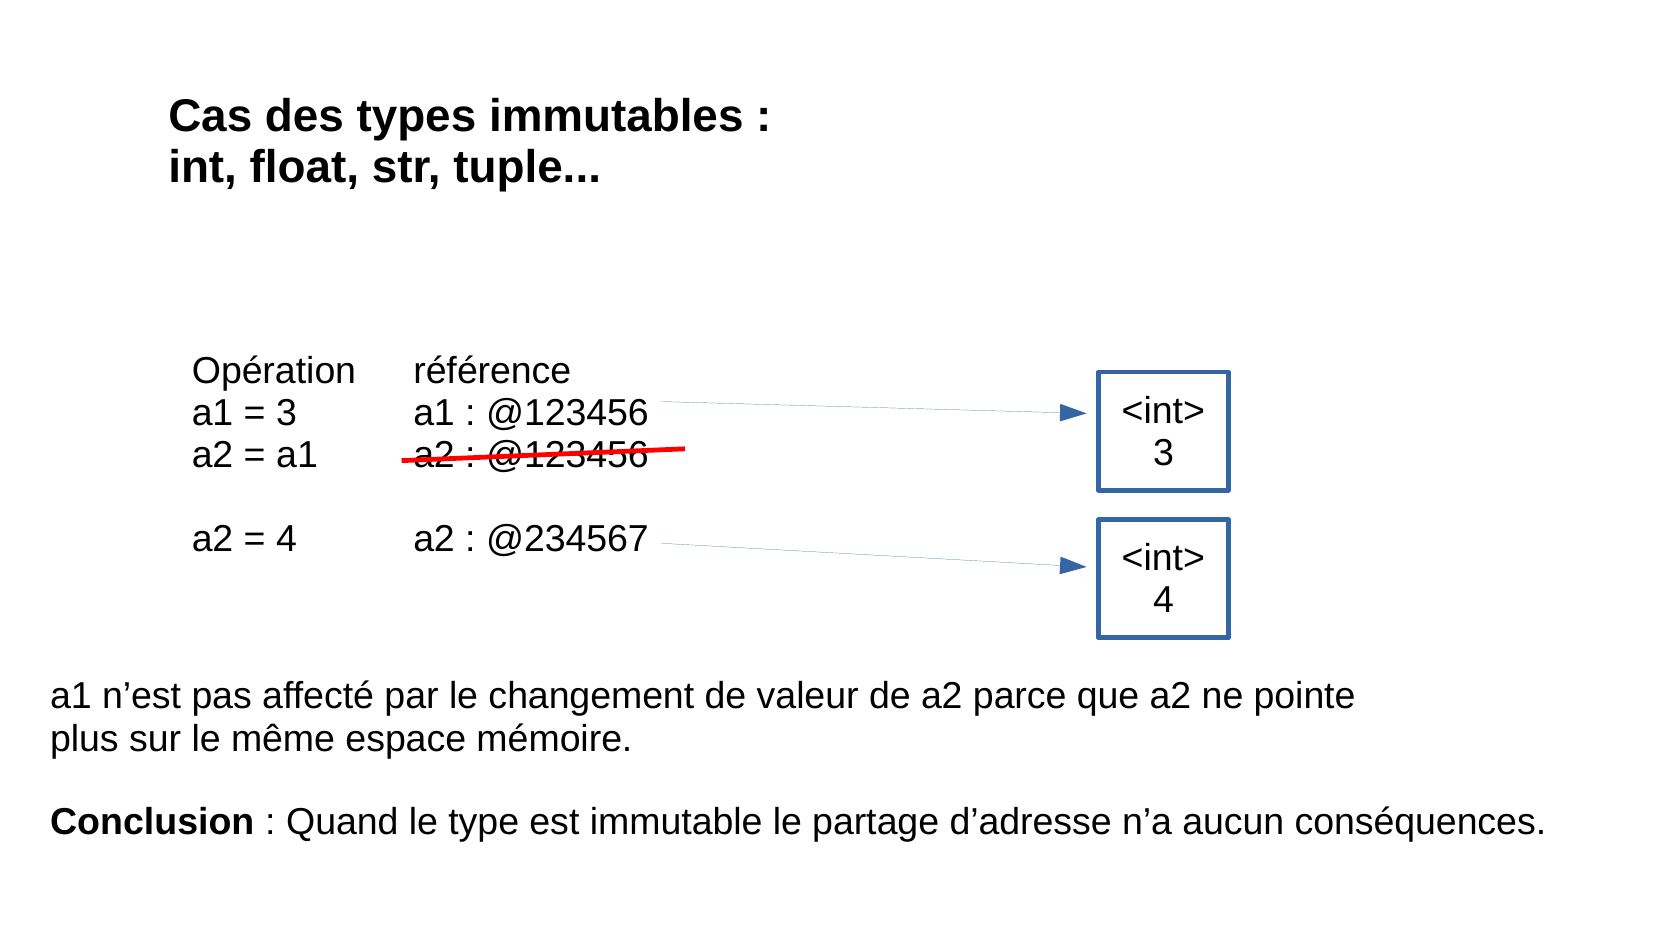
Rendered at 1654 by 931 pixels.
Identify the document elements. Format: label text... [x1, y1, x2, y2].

text_box Cas des types immutables : int, float, str, tuple... [153, 82, 863, 252]
text_box <int> 3 [1098, 372, 1229, 491]
text_box Opération référence a1 = 3 a1 : @123456 a2 = a1 a2 : @123456 a2 = 4 a2 : @234567 [177, 342, 709, 610]
text_box a1 n’est pas affecté par le changement de valeur de a2 parce que a2 ne pointe plus sur le même espace mémoire. Conclusion : Quand le type est immutable le partage d’adresse n’a aucun conséquences. [35, 667, 1562, 851]
text_box <int> 4 [1098, 519, 1229, 638]
